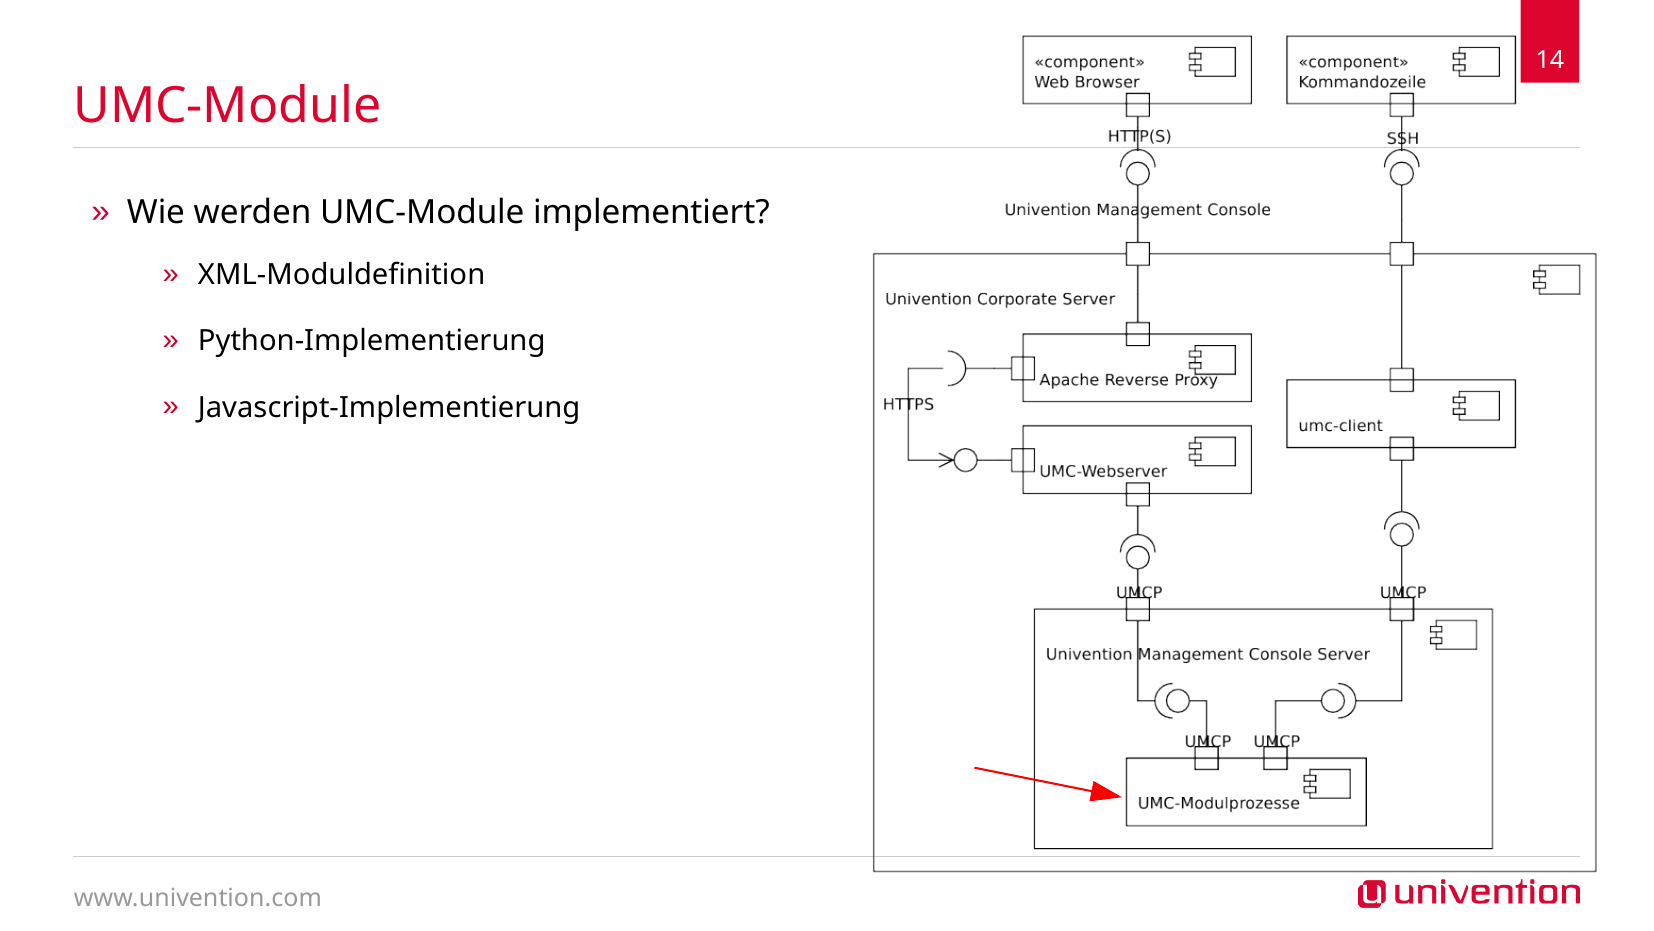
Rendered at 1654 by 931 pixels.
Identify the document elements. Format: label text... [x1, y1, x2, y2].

list Wie werden UMC-Module implementiert? XML-Moduldefinition Python-Implementierung Javascript-Implementierung [73, 165, 832, 886]
title UMC-Module [73, 59, 832, 148]
picture [832, 11, 1633, 908]
